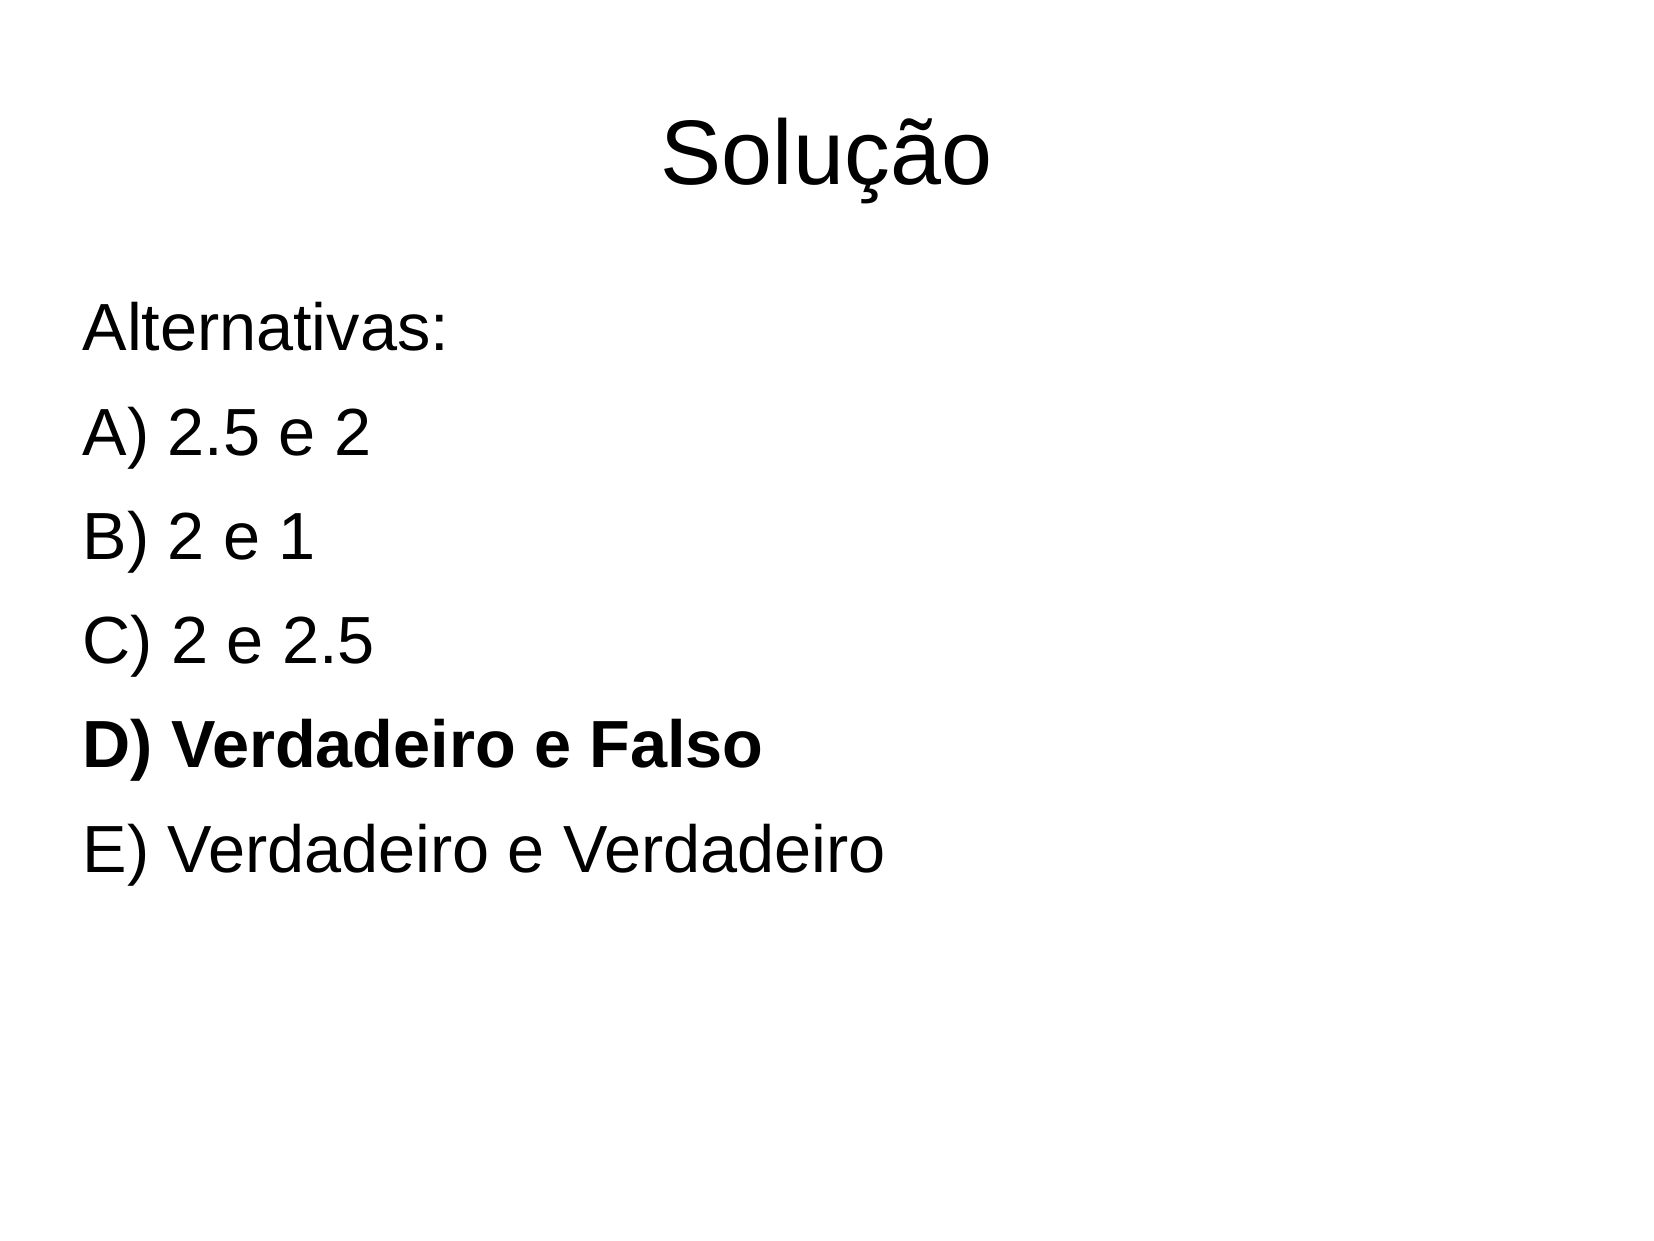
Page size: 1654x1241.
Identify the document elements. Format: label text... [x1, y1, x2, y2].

title Solução [82, 49, 1571, 257]
list Alternativas: A) 2.5 e 2 B) 2 e 1 C) 2 e 2.5 D) Verdadeiro e Falso E) Verdadeiro e Verdadeiro [82, 290, 1571, 1109]
